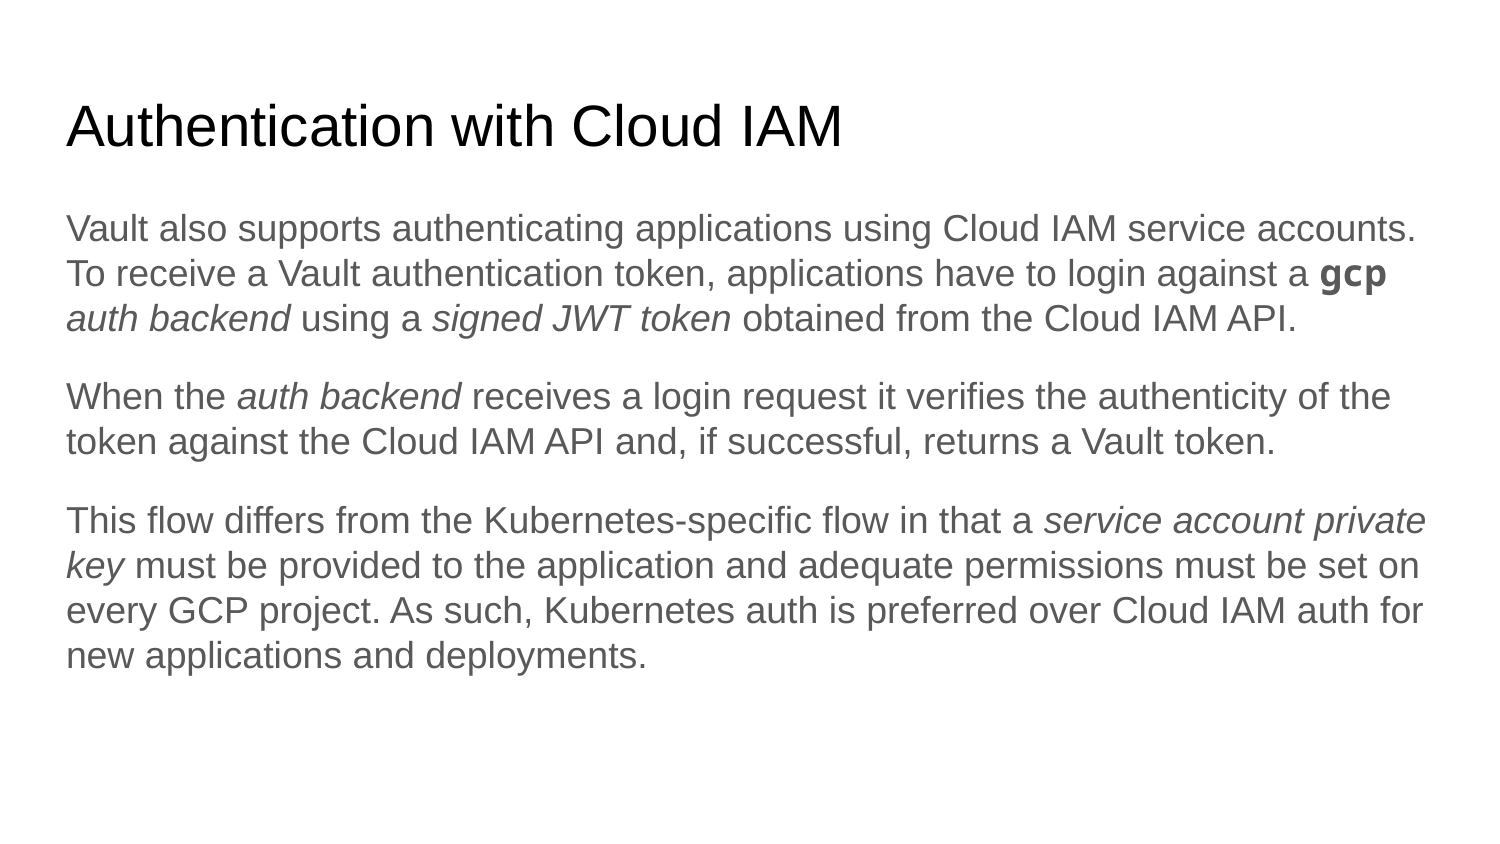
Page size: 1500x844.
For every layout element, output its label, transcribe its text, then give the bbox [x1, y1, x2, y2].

title Authentication with Cloud IAM [51, 72, 1449, 167]
list Vault also supports authenticating applications using Cloud IAM service accounts. To receive a Vault authentication token, applications have to login against a gcp auth backend using a signed JWT token obtained from the Cloud IAM API. When the auth backend receives a login request it verifies the authenticity of the token against the Cloud IAM API and, if successful, returns a Vault token. This flow differs from the Kubernetes-specific flow in that a service account private key must be provided to the application and adequate permissions must be set on every GCP project. As such, Kubernetes auth is preferred over Cloud IAM auth for new applications and deployments. [51, 189, 1449, 750]
